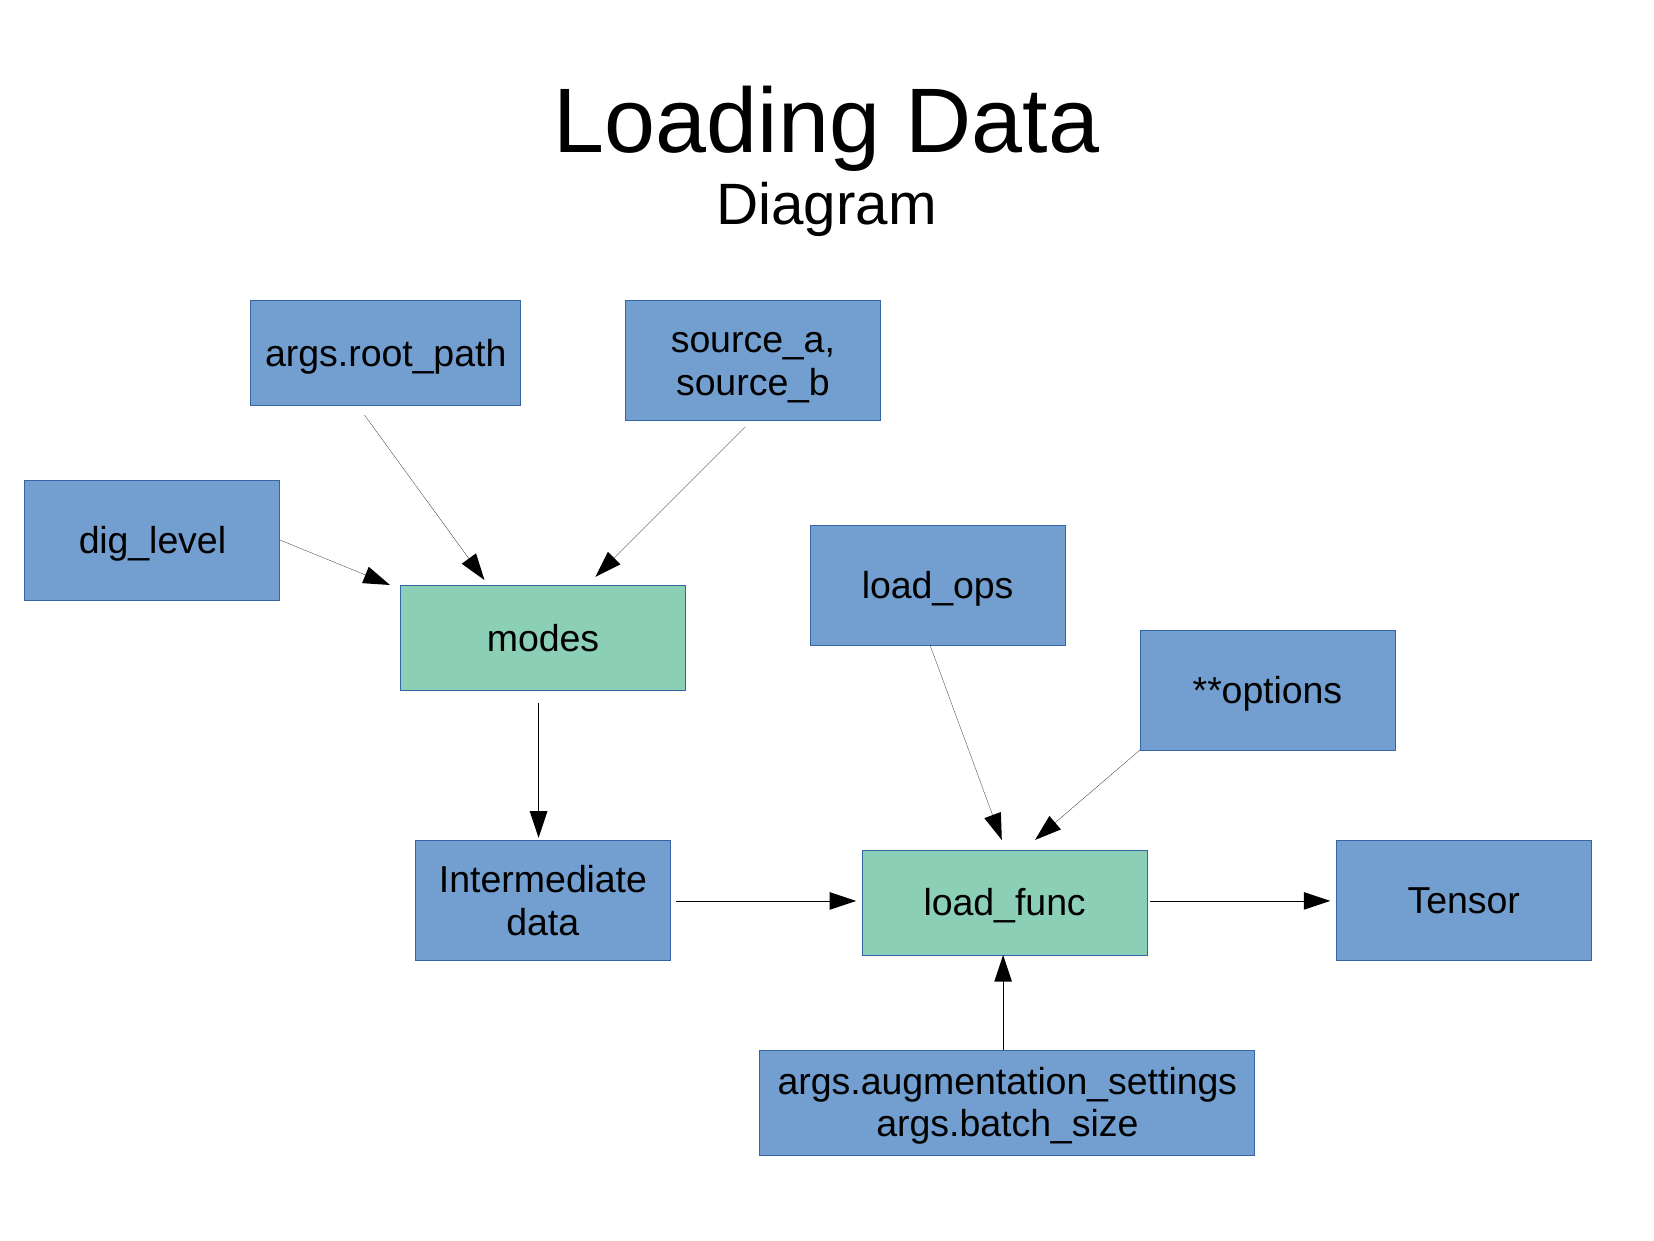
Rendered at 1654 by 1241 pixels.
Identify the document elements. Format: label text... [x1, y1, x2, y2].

text_box args.augmentation_settings args.batch_size [759, 1050, 1255, 1156]
text_box Intermediate data [415, 840, 671, 961]
title Loading Data Diagram [82, 49, 1571, 257]
text_box args.root_path [250, 300, 521, 406]
text_box load_ops [810, 525, 1066, 646]
text_box Tensor [1336, 840, 1592, 961]
text_box load_func [862, 850, 1148, 956]
text_box source_a, source_b [625, 300, 881, 421]
text_box **options [1140, 630, 1396, 751]
text_box dig_level [24, 480, 280, 601]
text_box modes [400, 585, 686, 691]
